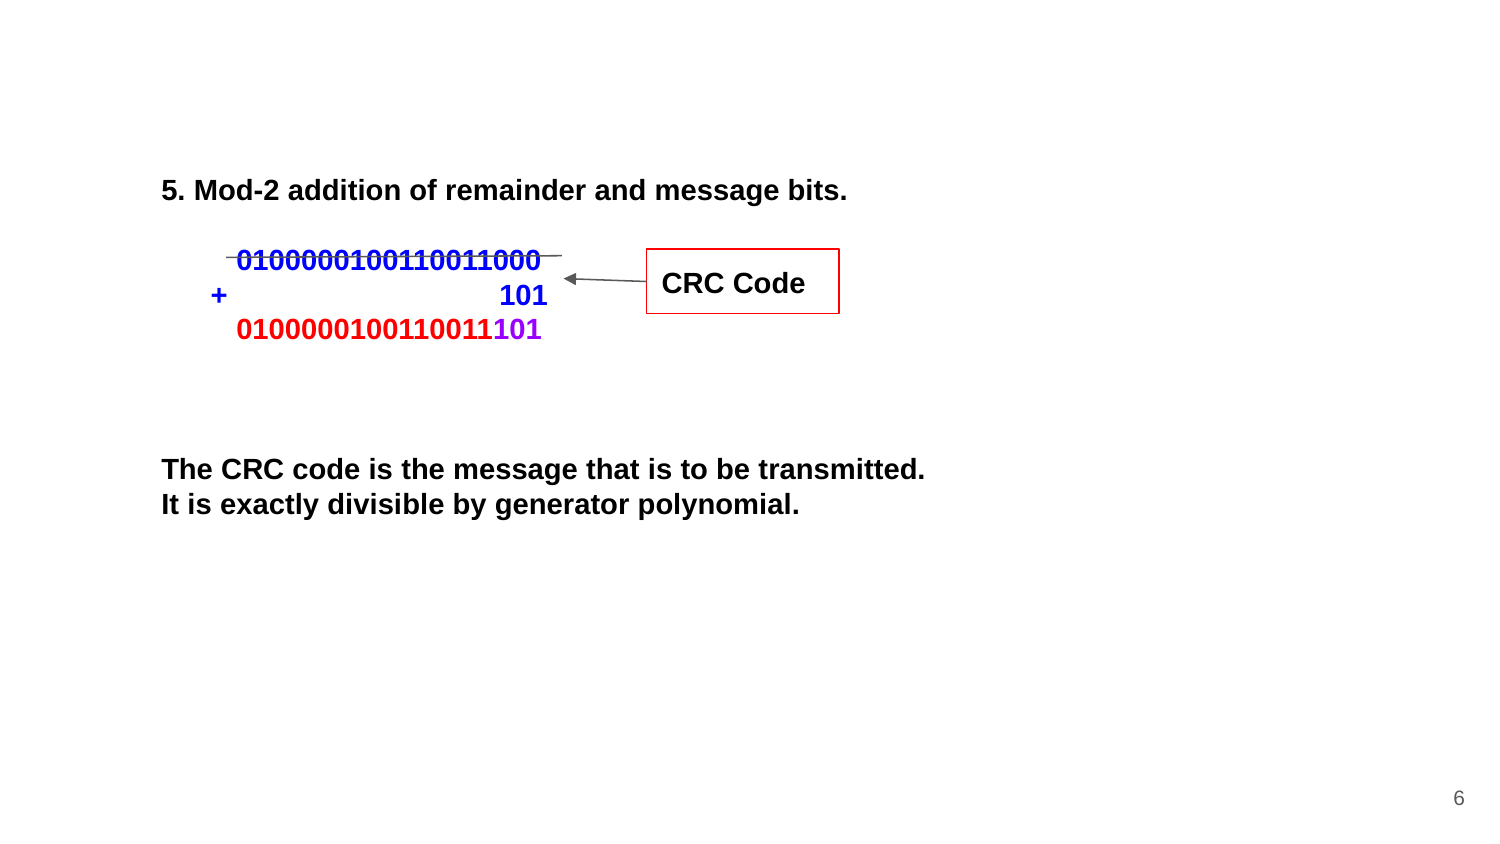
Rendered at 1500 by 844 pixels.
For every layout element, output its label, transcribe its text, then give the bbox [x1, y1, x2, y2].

text_box CRC Code [646, 249, 839, 314]
text_box 5. Mod-2 addition of remainder and message bits. 0100000100110011000 + 101 0100000100110011101 The CRC code is the message that is to be transmitted. It is exactly divisible by generator polynomial. [146, 155, 1230, 531]
slide_number <number> [1389, 764, 1480, 830]
